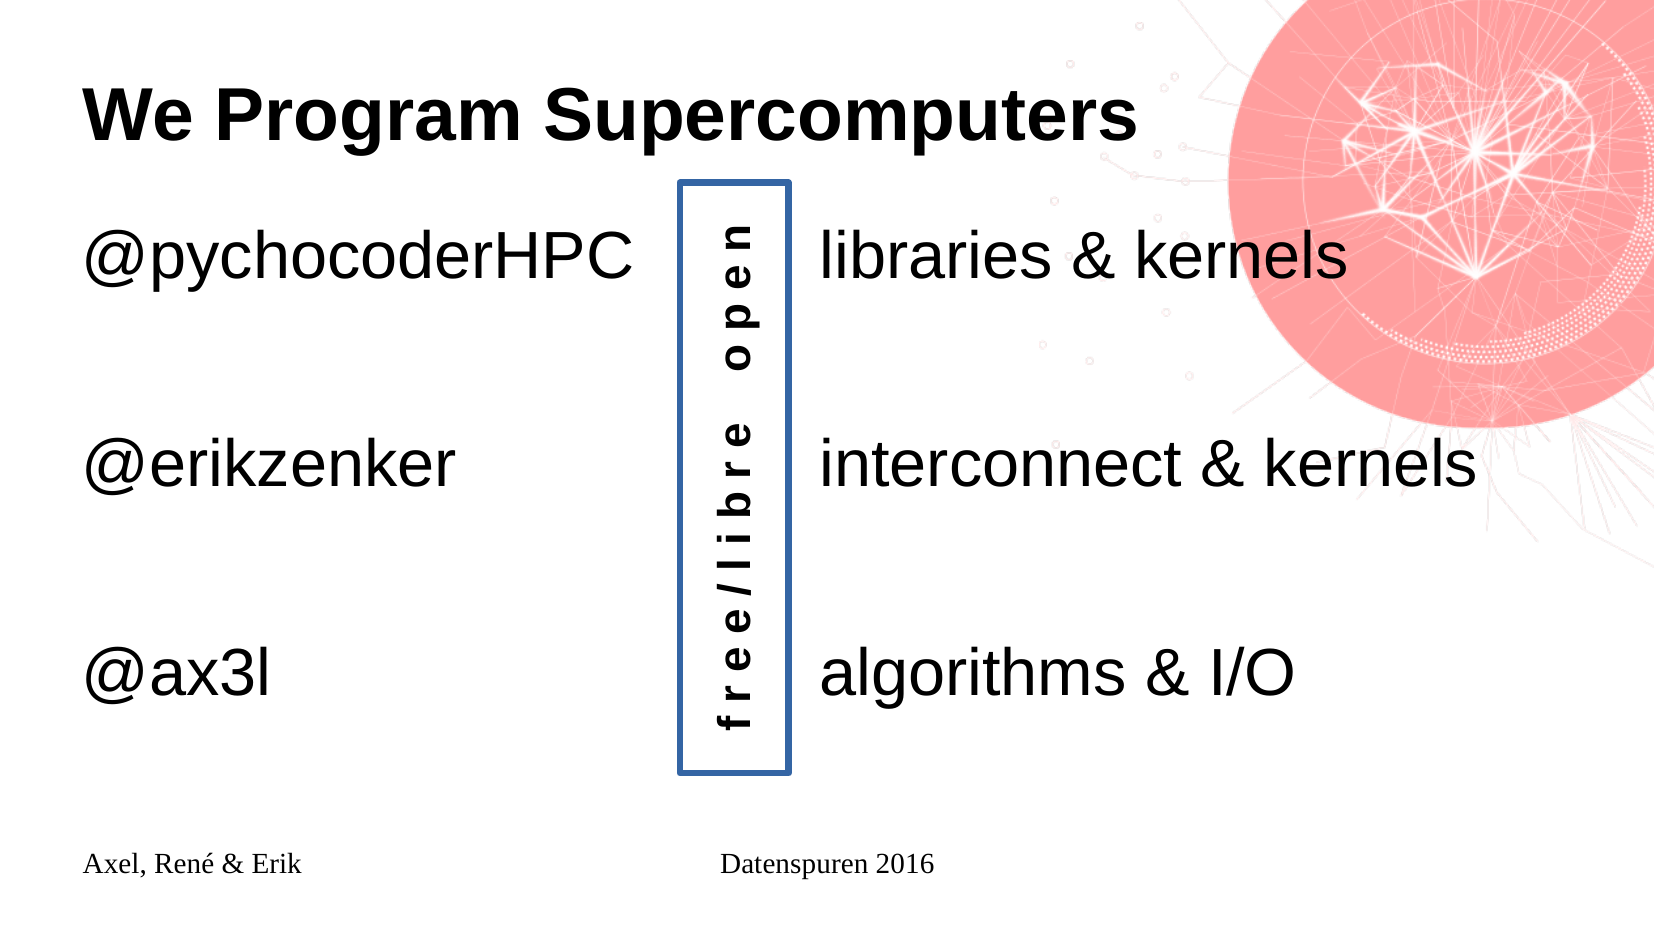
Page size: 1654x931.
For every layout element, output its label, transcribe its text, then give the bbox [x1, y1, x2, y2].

title We Program Supercomputers [82, 37, 1571, 193]
list @pychocoderHPC libraries & kernels @erikzenker interconnect & kernels @ax3l algorithms & I/O [789, 217, 1570, 758]
text_box f r e e / l i b r e o p e n [679, 182, 789, 774]
list @pychocoderHPC libraries & kernels @erikzenker interconnect & kernels @ax3l algorithms & I/O [81, 217, 679, 758]
